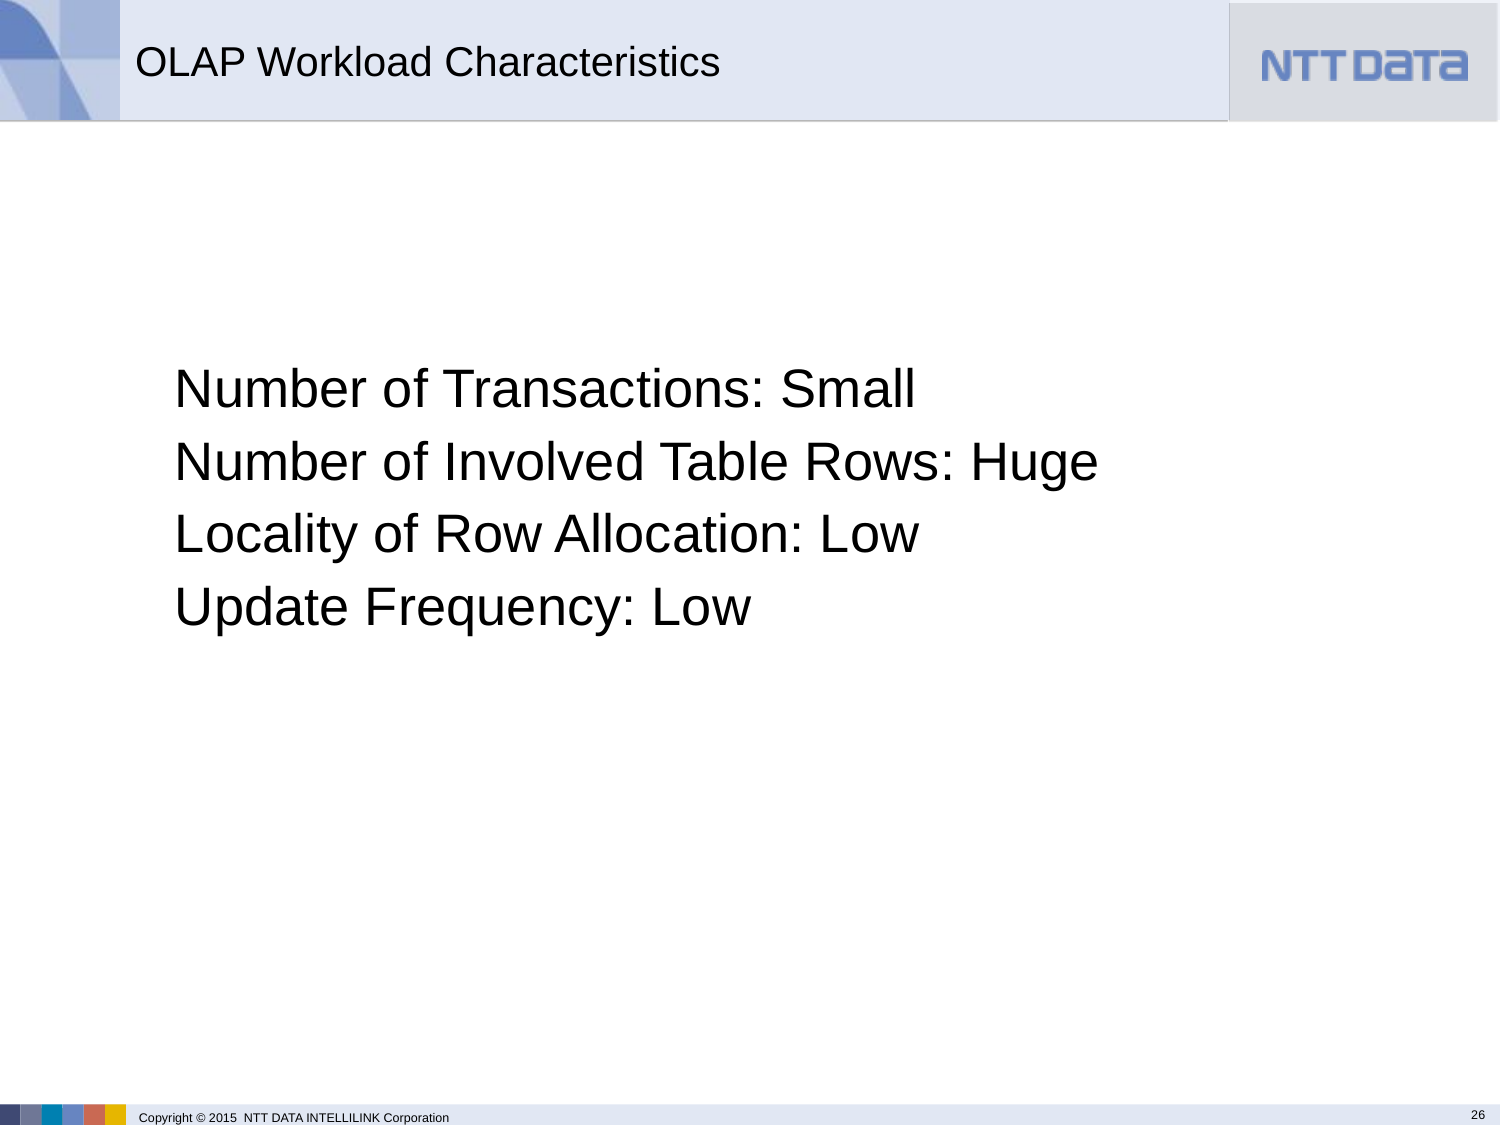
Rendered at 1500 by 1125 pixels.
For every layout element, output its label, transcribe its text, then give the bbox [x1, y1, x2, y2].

picture [0, 0, 120, 120]
list Number of Transactions: Small Number of Involved Table Rows: Huge Locality of Row Allocation: Low Update Frequency: Low [145, 346, 1321, 614]
title OLAP Workload Characteristics [120, 0, 1241, 120]
picture [1262, 50, 1468, 81]
